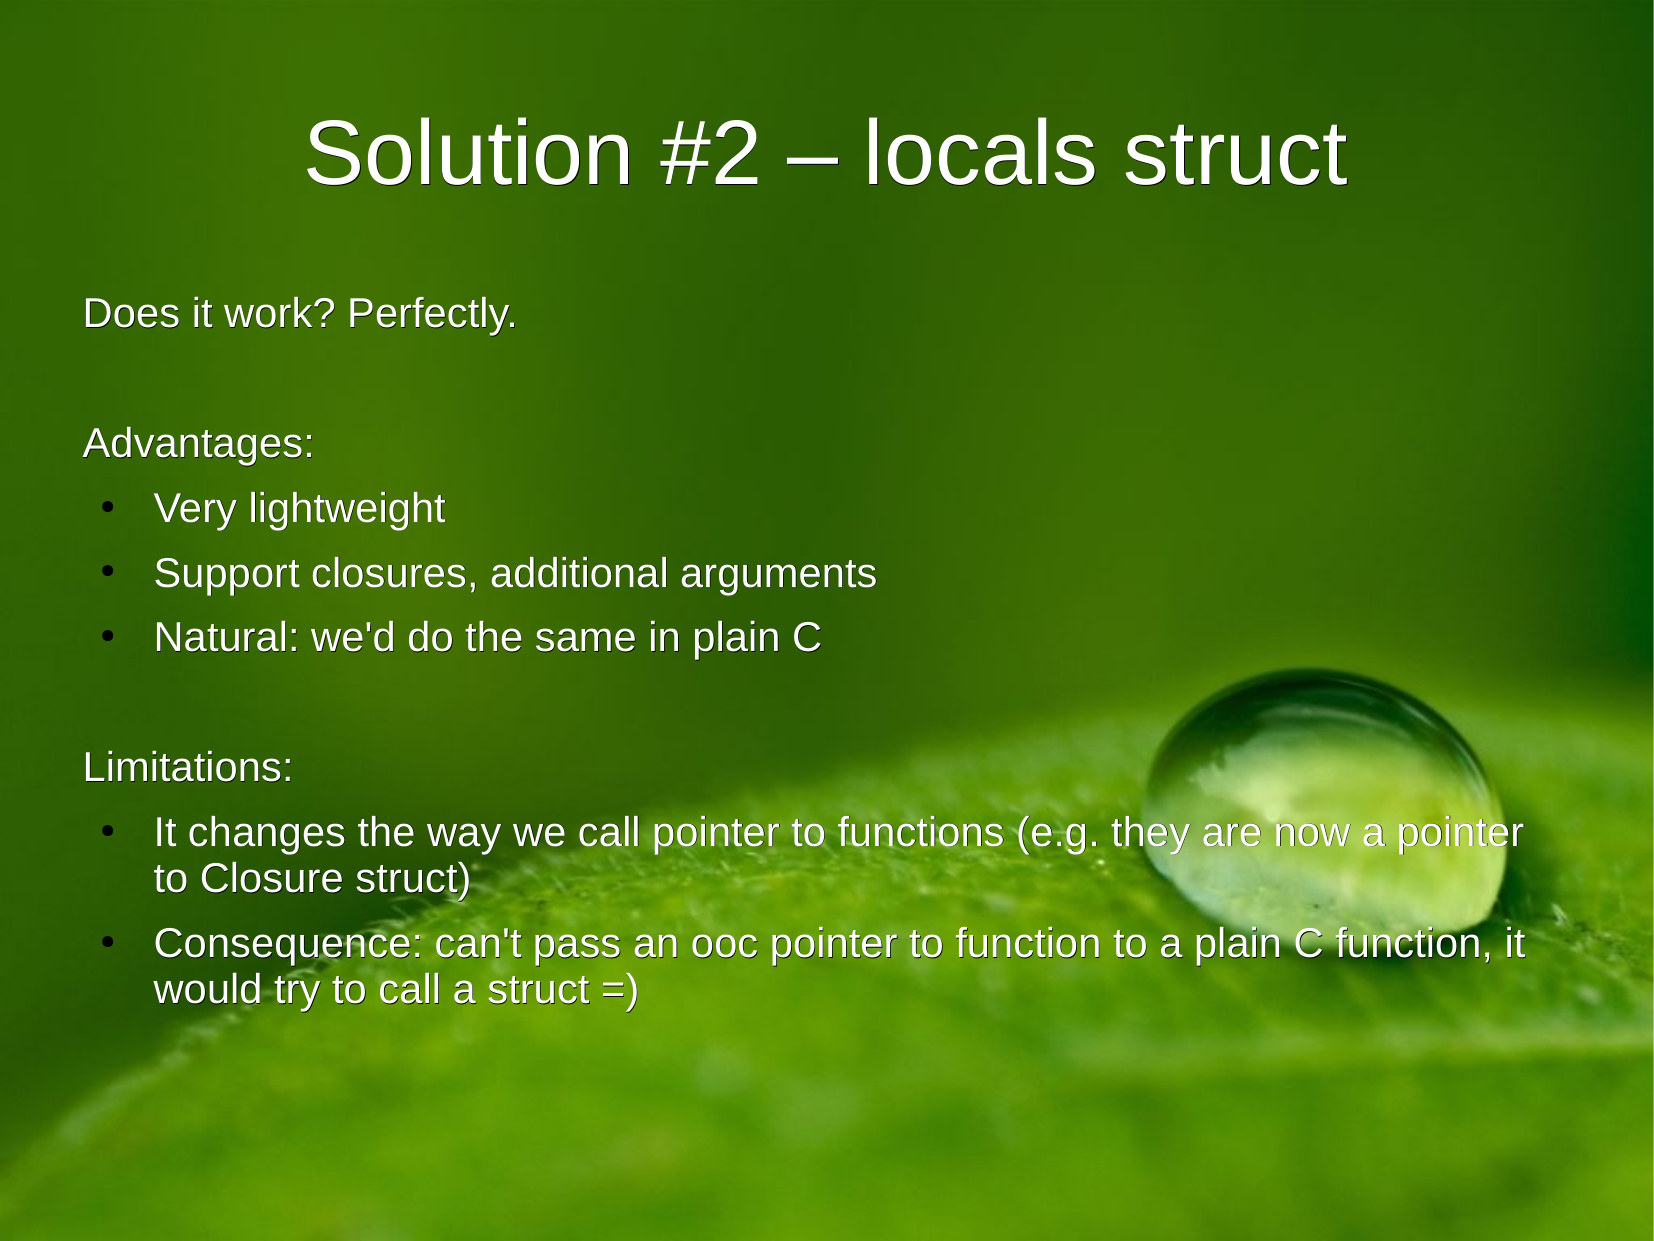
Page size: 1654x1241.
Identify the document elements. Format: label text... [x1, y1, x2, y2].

picture [0, 0, 1654, 1241]
title Solution #2 – locals struct [82, 56, 1571, 250]
list Does it work? Perfectly. Advantages: Very lightweight Support closures, additional arguments Natural: we'd do the same in plain C Limitations: It changes the way we call pointer to functions (e.g. they are now a pointer to Closure struct) Consequence: can't pass an ooc pointer to function to a plain C function, it would try to call a struct =) [82, 290, 1571, 1094]
